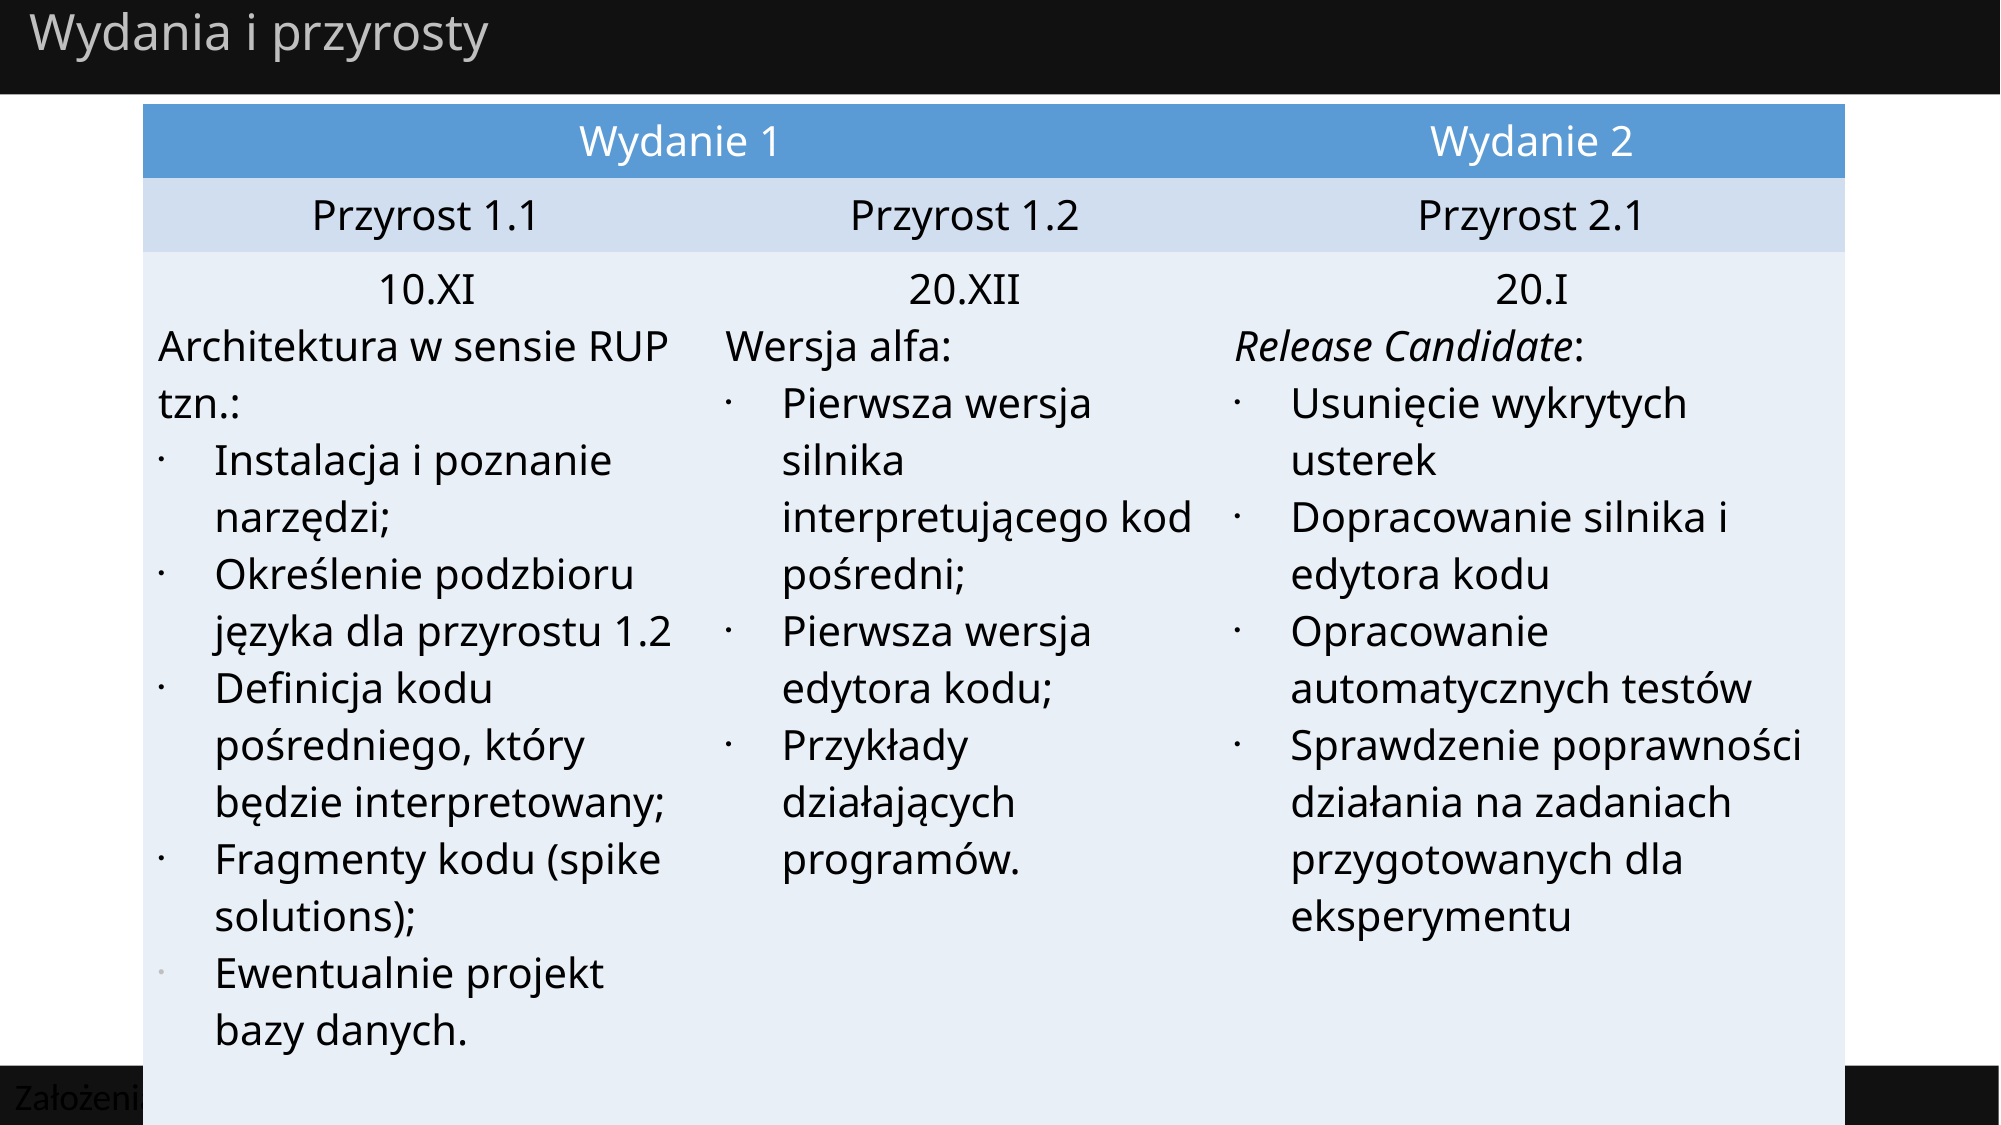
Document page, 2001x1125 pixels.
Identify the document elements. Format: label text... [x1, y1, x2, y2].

table_cell Przyrost 1.1 [143, 178, 710, 252]
table_cell Przyrost 2.1 [1219, 178, 1845, 252]
title Wydania i przyrosty [0, 0, 2000, 95]
table_cell Przyrost 1.2 [710, 178, 1219, 252]
table_cell 10.XI Architektura w sensie RUP tzn.: Instalacja i poznanie narzędzi; Określenie podzbioru języka dla przyrostu 1.2 Definicja kodu pośredniego, który będzie interpretowany; Fragmenty kodu (spike solutions); Ewentualnie projekt bazy danych. [143, 252, 710, 1125]
table_cell 20.XII Wersja alfa: Pierwsza wersja silnika interpretującego kod pośredni; Pierwsza wersja edytora kodu; Przykłady działających programów. [710, 252, 1219, 1125]
table_cell 20.I Release Candidate: Usunięcie wykrytych usterek Dopracowanie silnika i edytora kodu Opracowanie automatycznych testów Sprawdzenie poprawności działania na zadaniach przygotowanych dla eksperymentu [1219, 252, 1845, 1125]
table_header Wydanie 1 [143, 104, 1219, 178]
table_header Wydanie 2 [1219, 104, 1845, 178]
footer Założenia projektu [0, 1065, 143, 1125]
slide_number <number> [1845, 1065, 1999, 1125]
